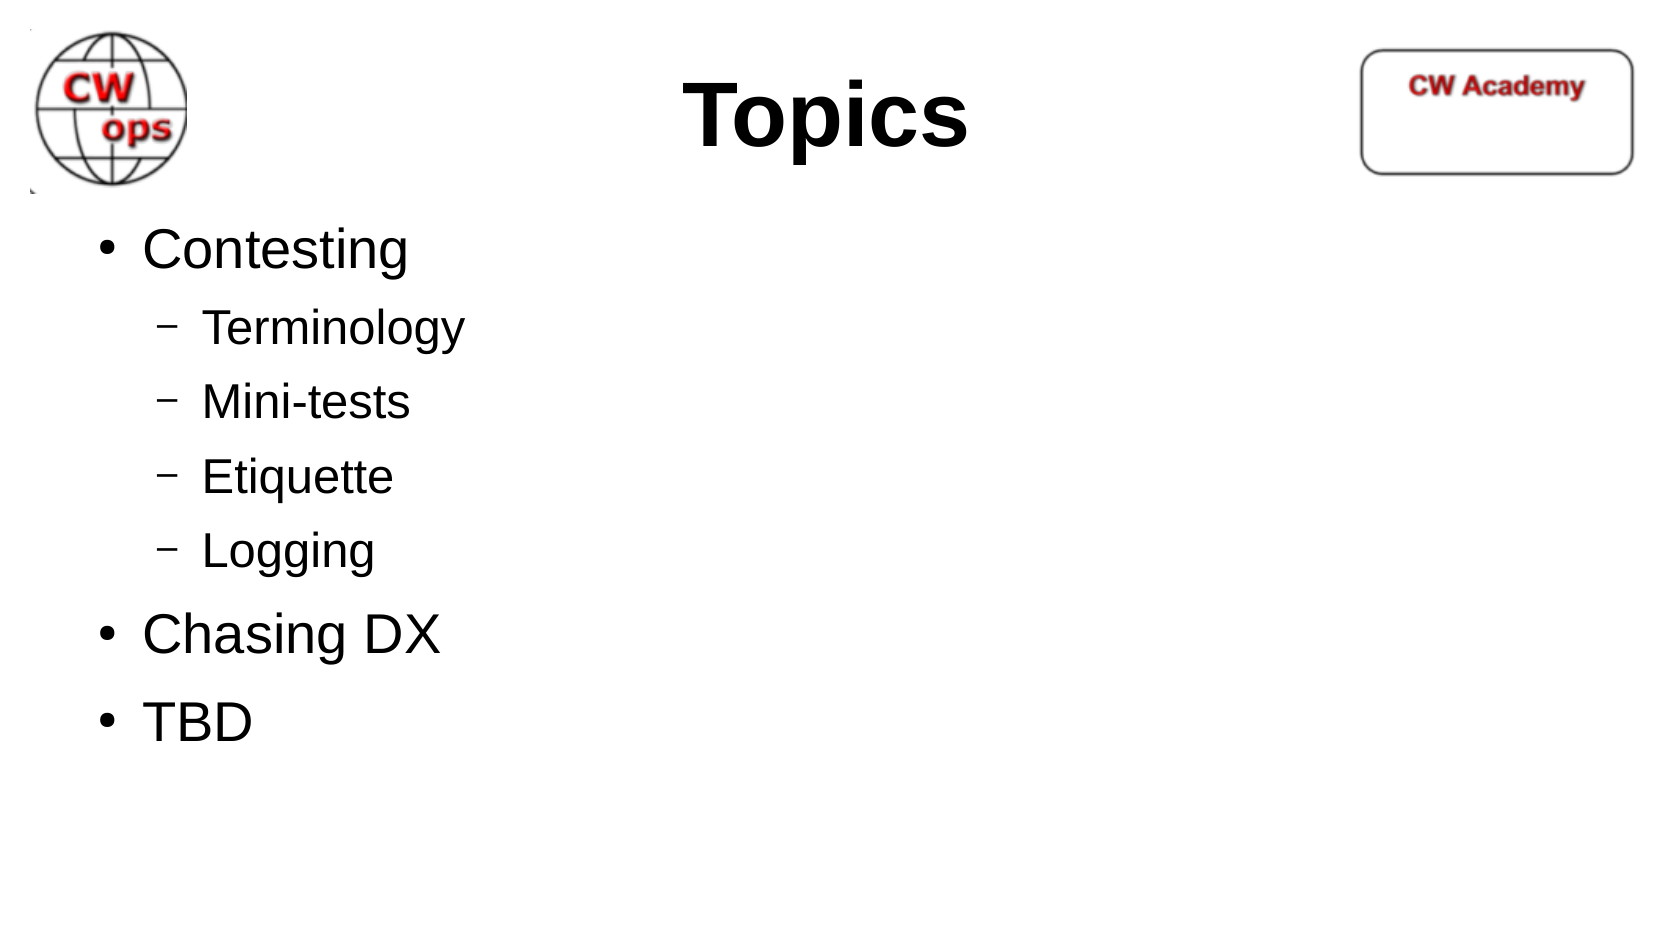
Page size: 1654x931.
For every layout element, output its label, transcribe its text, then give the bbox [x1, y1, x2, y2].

title Topics [82, 37, 1571, 193]
list Contesting Terminology Mini-tests Etiquette Logging Chasing DX TBD [82, 217, 1571, 758]
picture [30, 29, 187, 194]
picture [1571, 37, 1640, 186]
